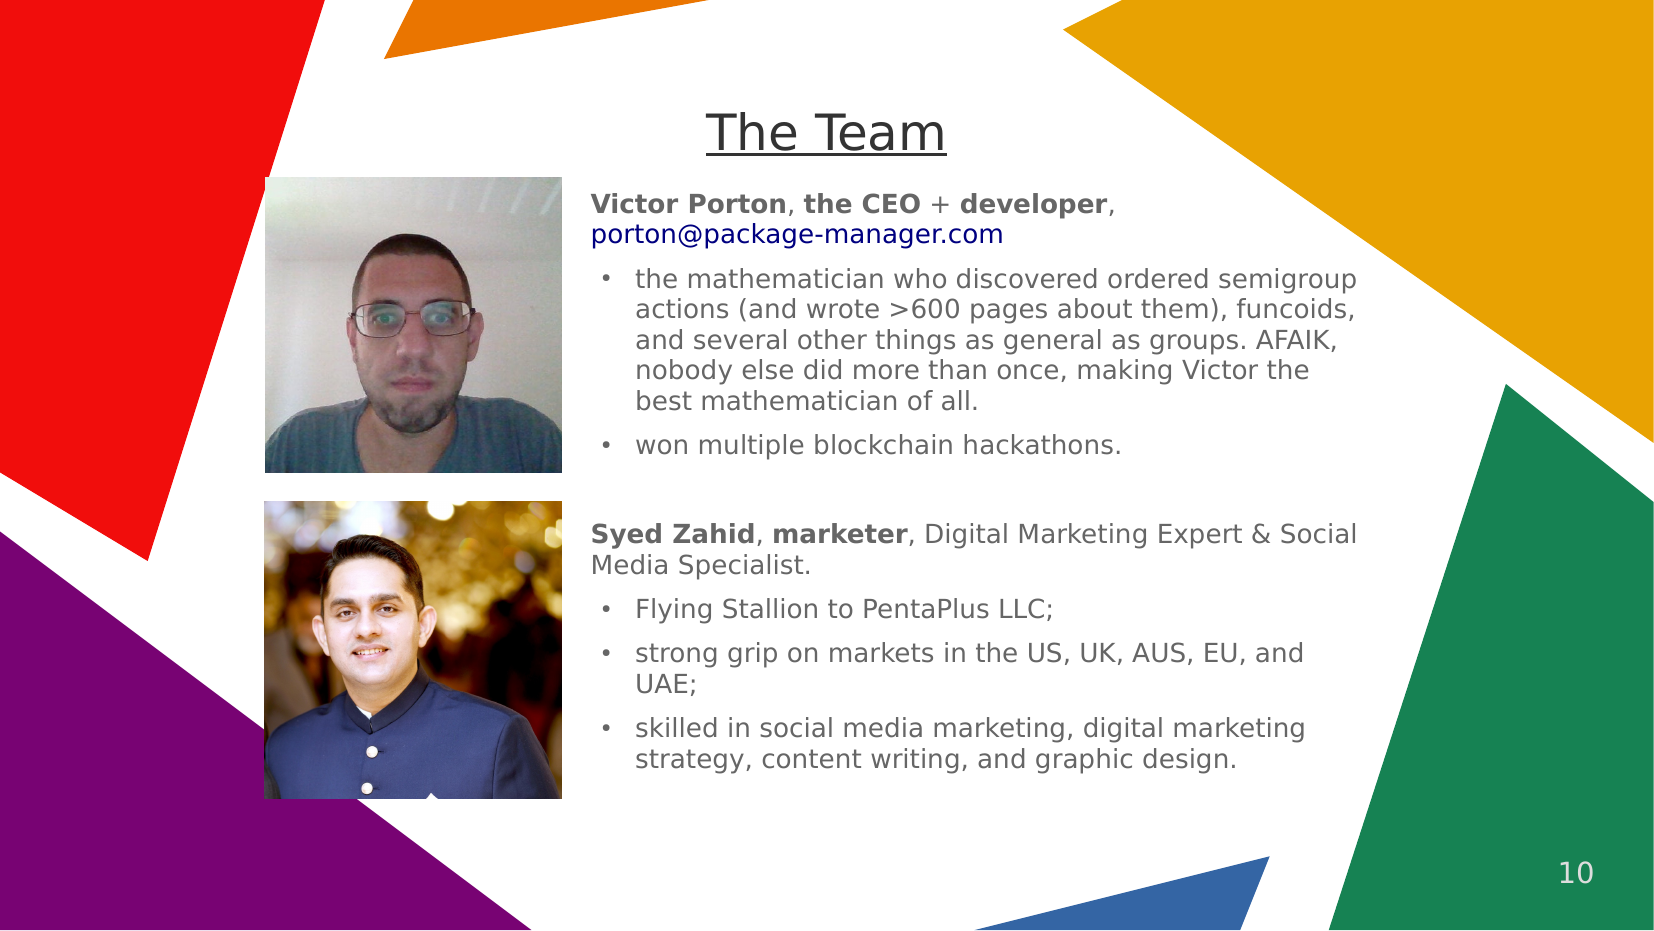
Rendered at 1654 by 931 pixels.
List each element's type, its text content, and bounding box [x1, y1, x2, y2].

title The Team [295, 59, 1359, 207]
list Victor Porton, the CEO + developer, porton@package-manager.com the mathematician who discovered ordered semigroup actions (and wrote >600 pages about them), funcoids, and several other things as general as groups. AFAIK, nobody else did more than once, making Victor the best mathematician of all. won multiple blockchain hackathons. Syed Zahid, marketer, Digital Marketing Expert & Social Media Specialist. Flying Stallion to PentaPlus LLC; strong grip on markets in the US, UK, AUS, EU, and UAE; skilled in social media marketing, digital marketing strategy, content writing, and graphic design. [590, 188, 1359, 780]
picture [265, 177, 562, 473]
picture [264, 501, 562, 799]
